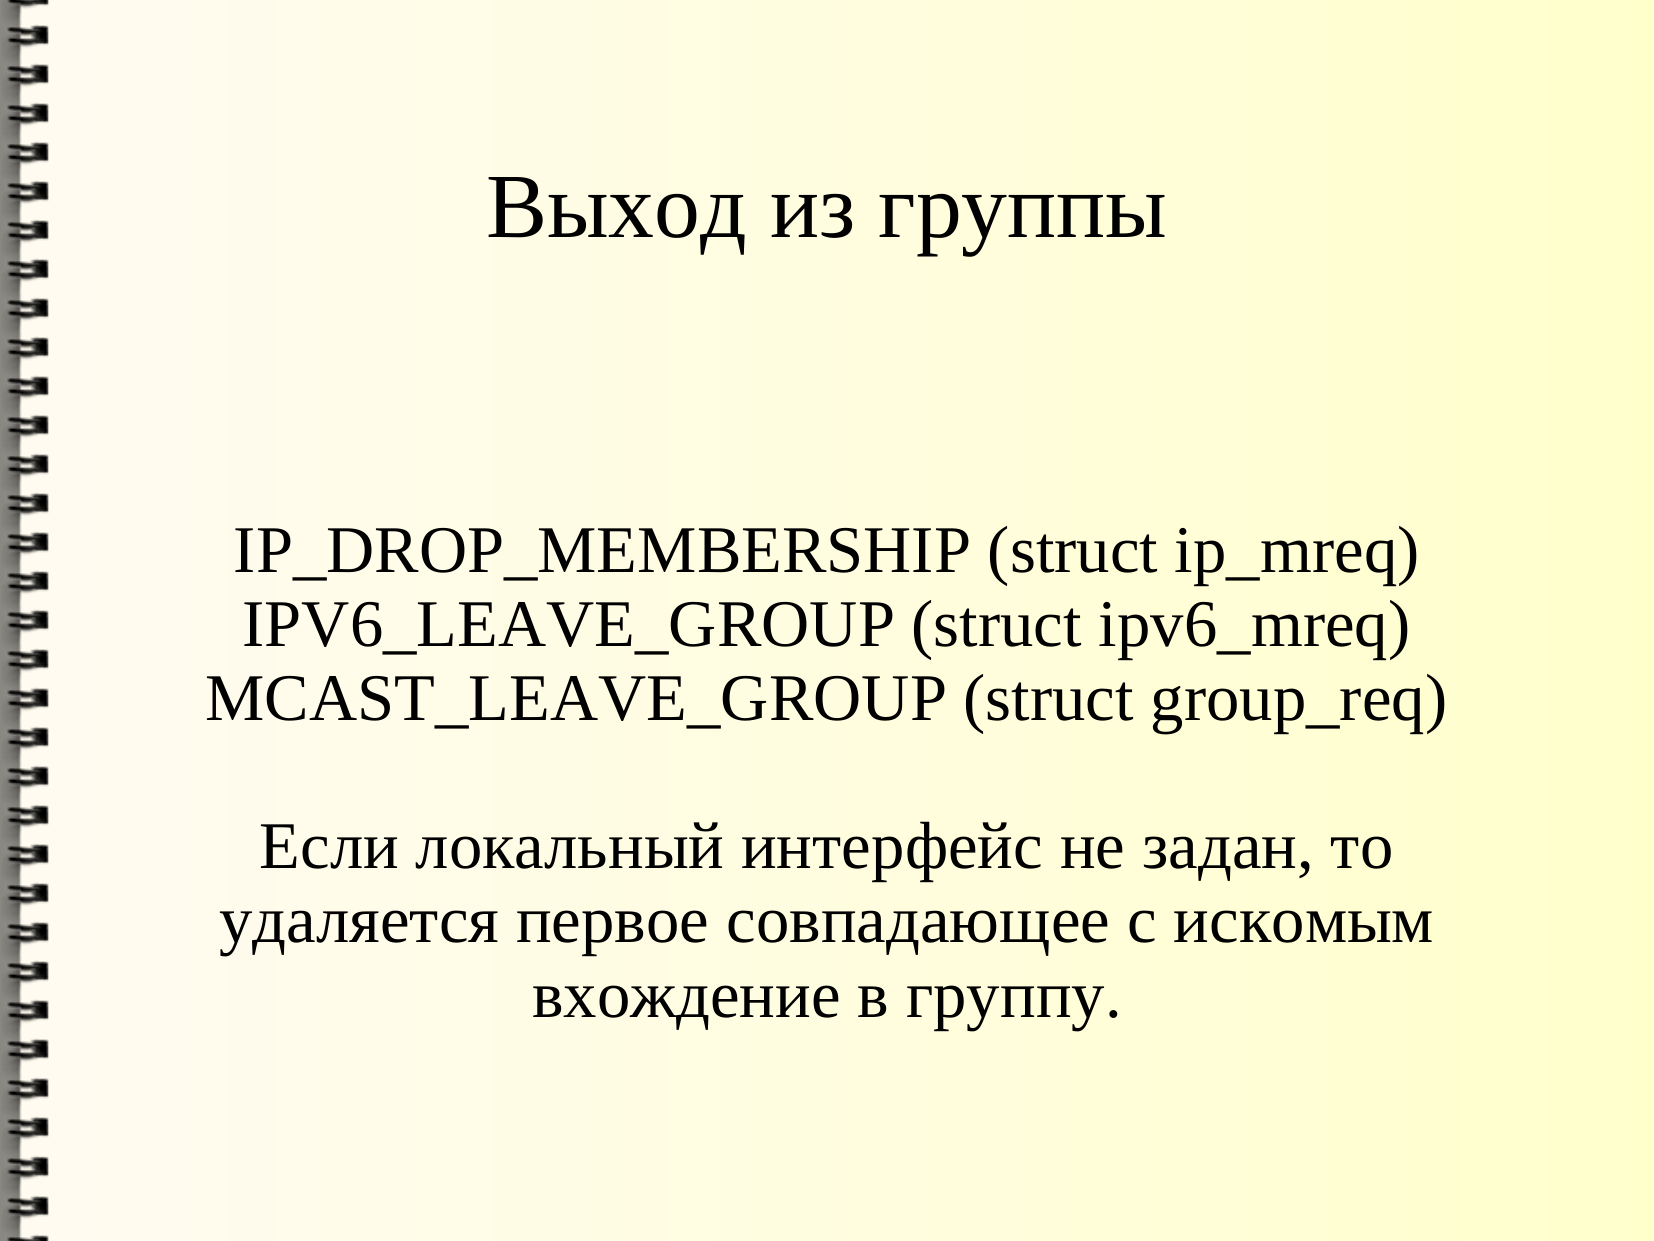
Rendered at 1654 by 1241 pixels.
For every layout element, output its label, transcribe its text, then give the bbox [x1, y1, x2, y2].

title Выход из группы [121, 102, 1534, 311]
picture [0, 0, 1654, 1241]
subtitle IP_DROP_MEMBERSHIP (struct ip_mreq) IPV6_LEAVE_GROUP (struct ipv6_mreq) MCAST_LEAVE_GROUP (struct group_req) Если локальный интерфейс не задан, то удаляется первое совпадающее с искомым вхождение в группу. [121, 344, 1534, 1200]
